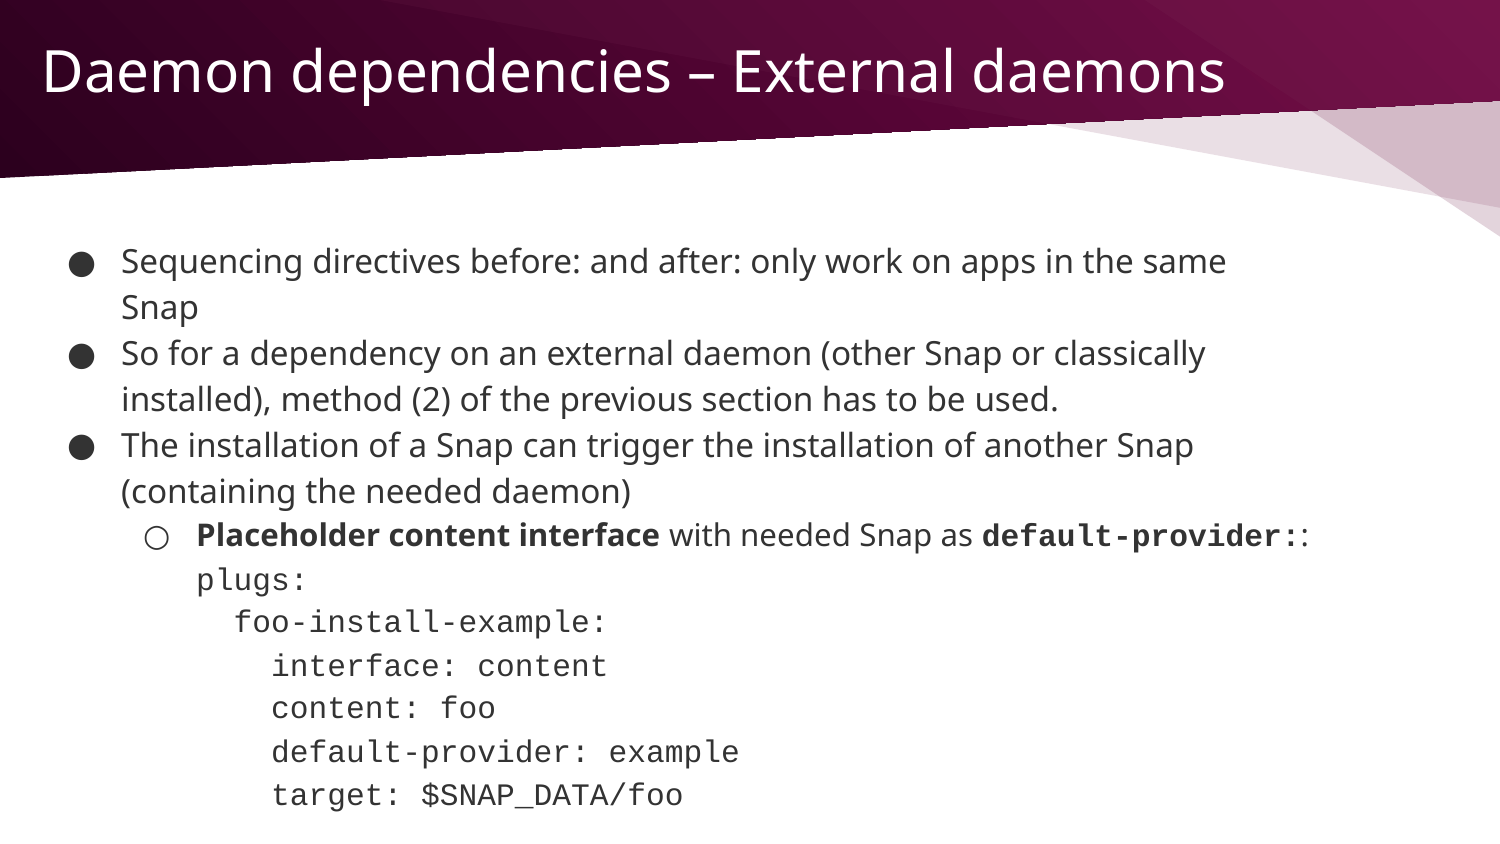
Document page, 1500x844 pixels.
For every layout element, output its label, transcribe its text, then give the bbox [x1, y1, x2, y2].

title Daemon dependencies – External daemons [41, 5, 1336, 134]
list Sequencing directives before: and after: only work on apps in the same Snap So for a dependency on an external daemon (other Snap or classically installed), method (2) of the previous section has to be used. The installation of a Snap can trigger the installation of another Snap (containing the needed daemon) Placeholder content interface with needed Snap as default-provider:: plugs: foo-install-example: interface: content content: foo default-provider: example target: $SNAP_DATA/foo [35, 229, 1324, 789]
